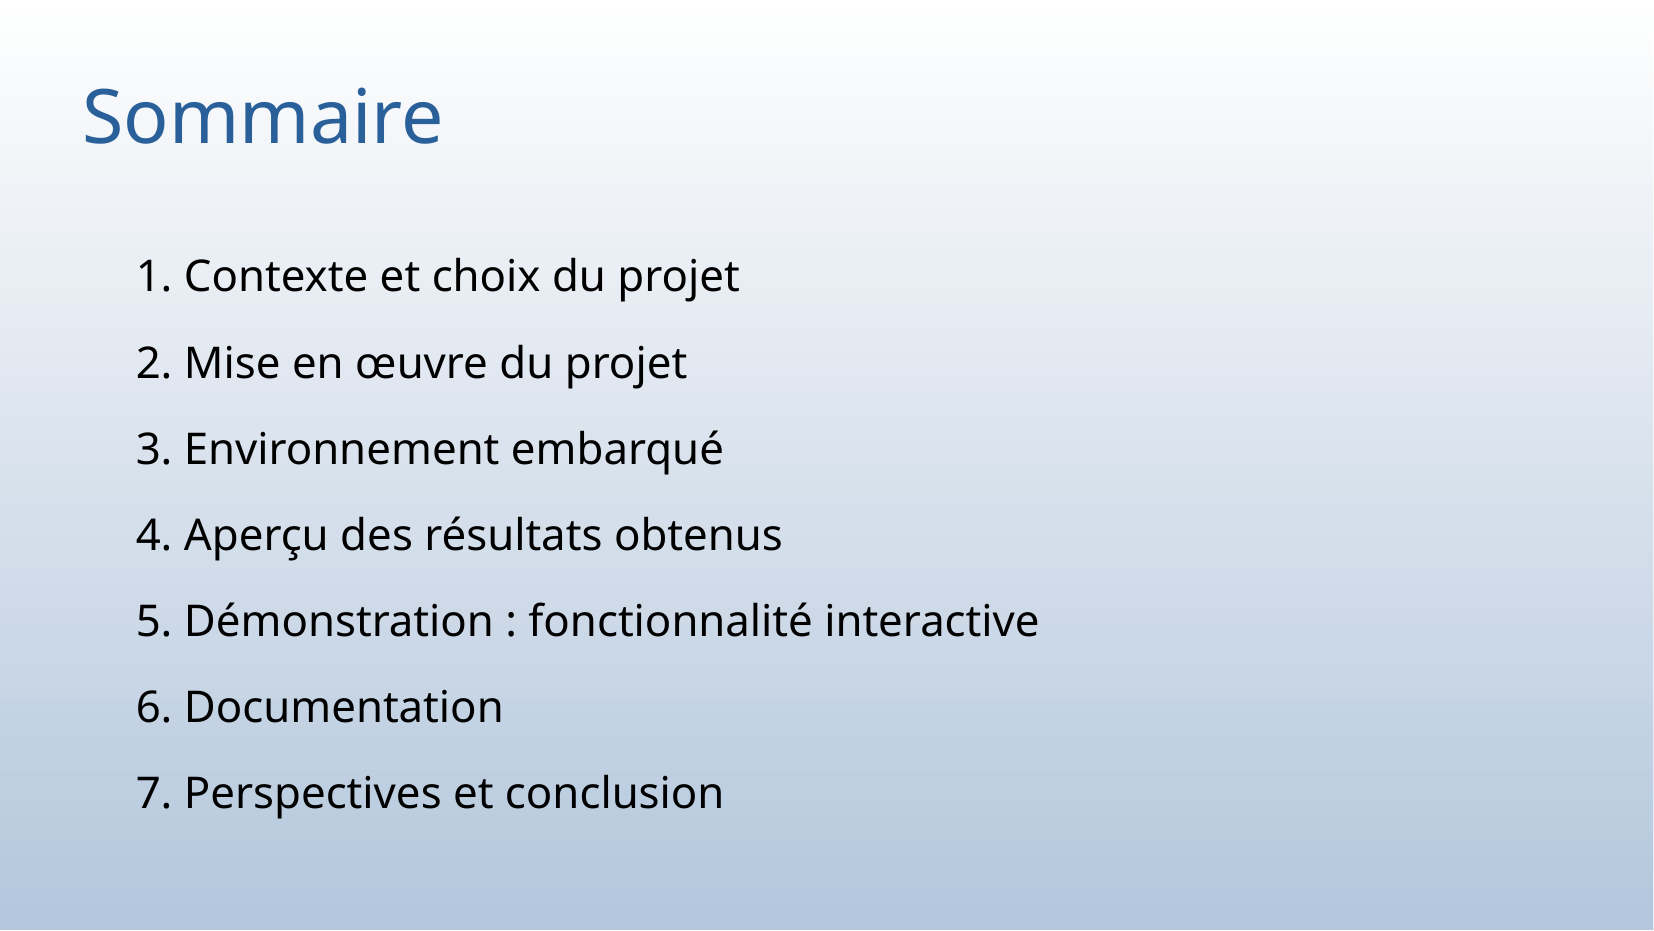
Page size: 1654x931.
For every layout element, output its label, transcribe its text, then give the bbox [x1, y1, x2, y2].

title Sommaire [82, 37, 1571, 193]
subtitle 1. Contexte et choix du projet 2. Mise en œuvre du projet 3. Environnement embarqué 4. Aperçu des résultats obtenus 5. Démonstration : fonctionnalité interactive 6. Documentation 7. Perspectives et conclusion [135, 236, 1625, 846]
